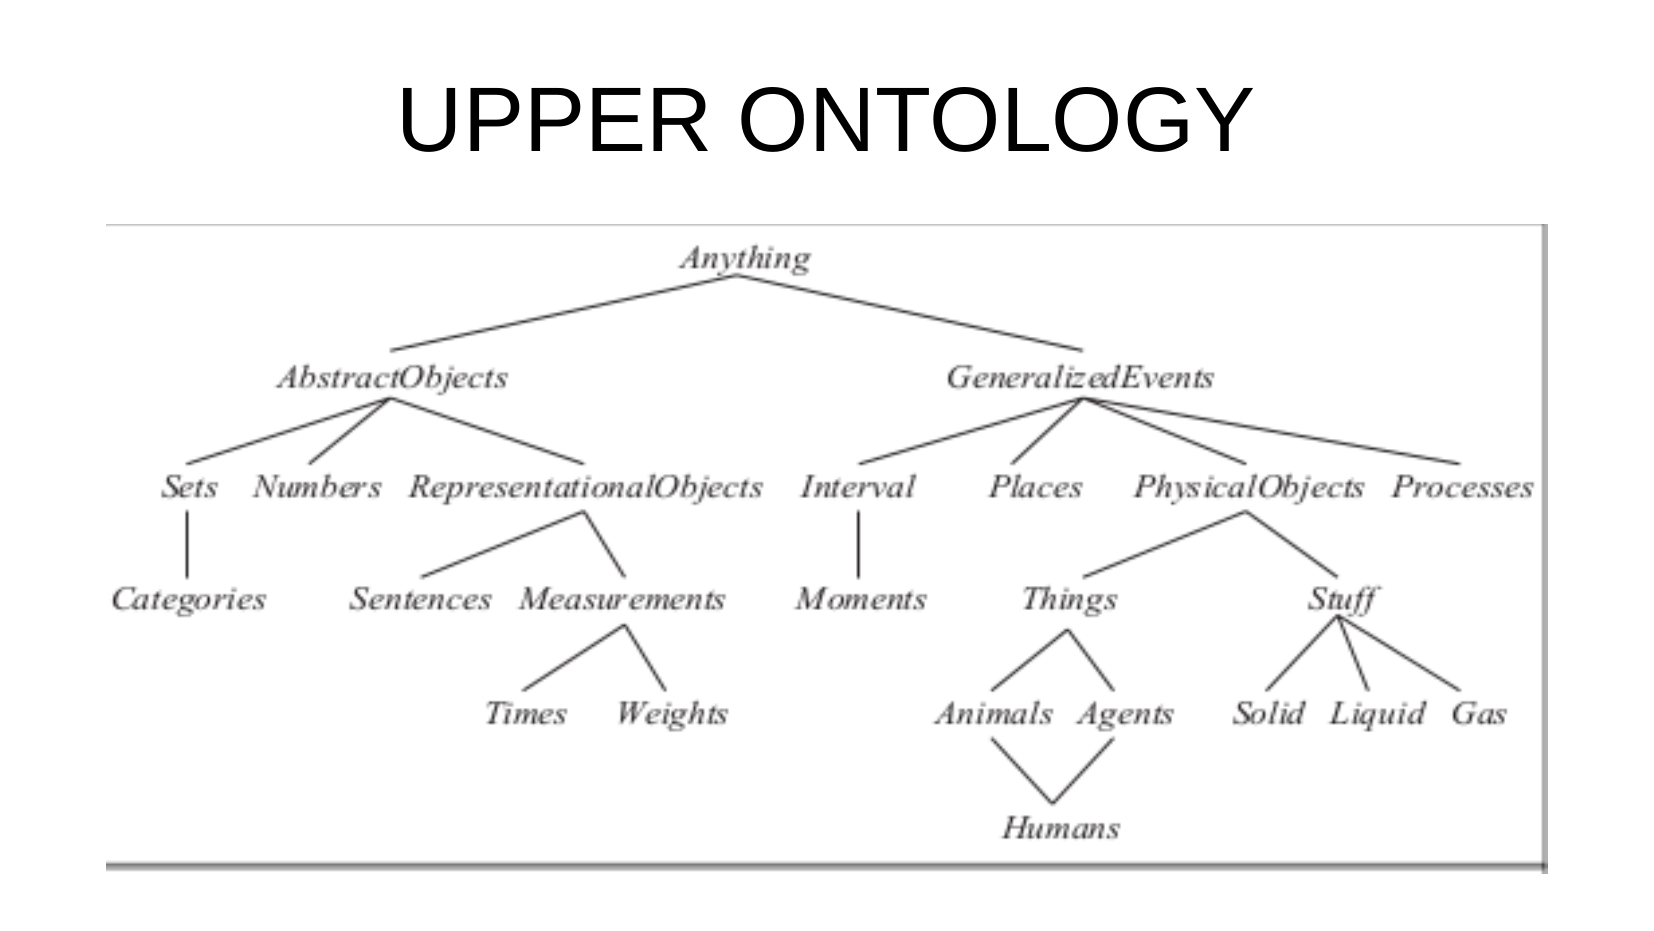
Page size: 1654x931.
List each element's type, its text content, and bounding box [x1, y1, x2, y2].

picture [106, 224, 1548, 875]
title UPPER ONTOLOGY [82, 37, 1571, 193]
